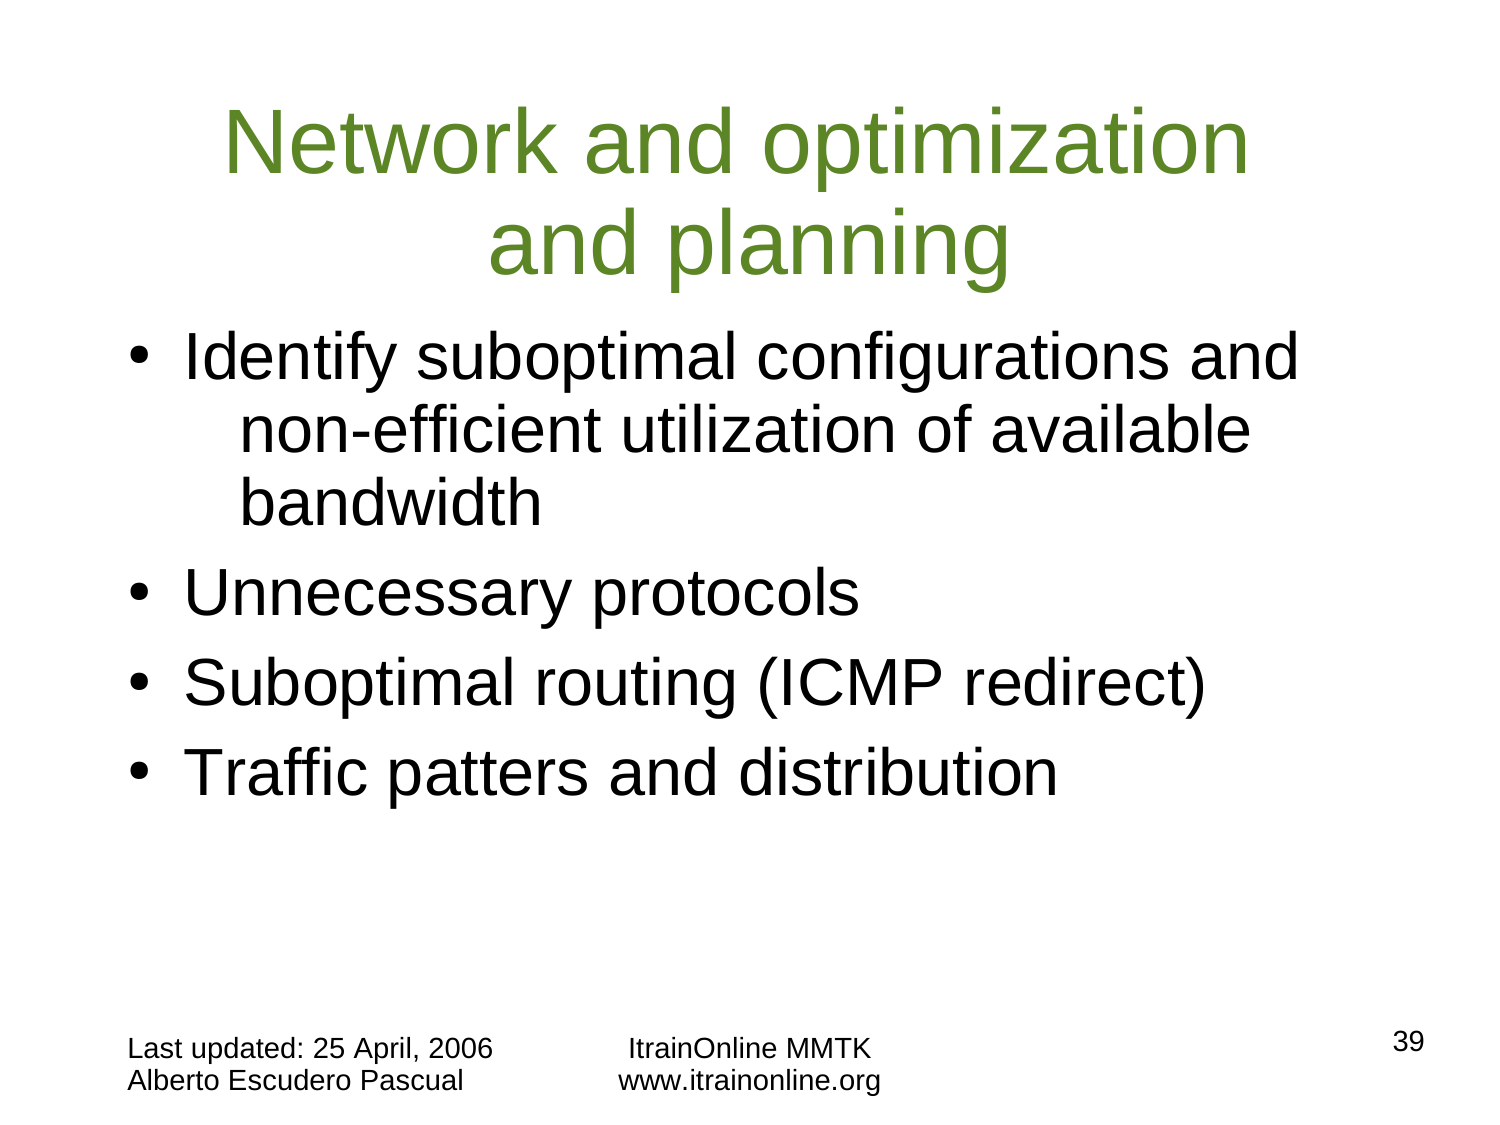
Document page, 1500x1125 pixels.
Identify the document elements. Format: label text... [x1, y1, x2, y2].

text_box Identify suboptimal configurations and non-efficient utilization of available bandwidth Unnecessary protocols Suboptimal routing (ICMP redirect) Traffic patters and distribution [112, 315, 1388, 967]
text_box Network and optimization and planning [112, 73, 1388, 315]
